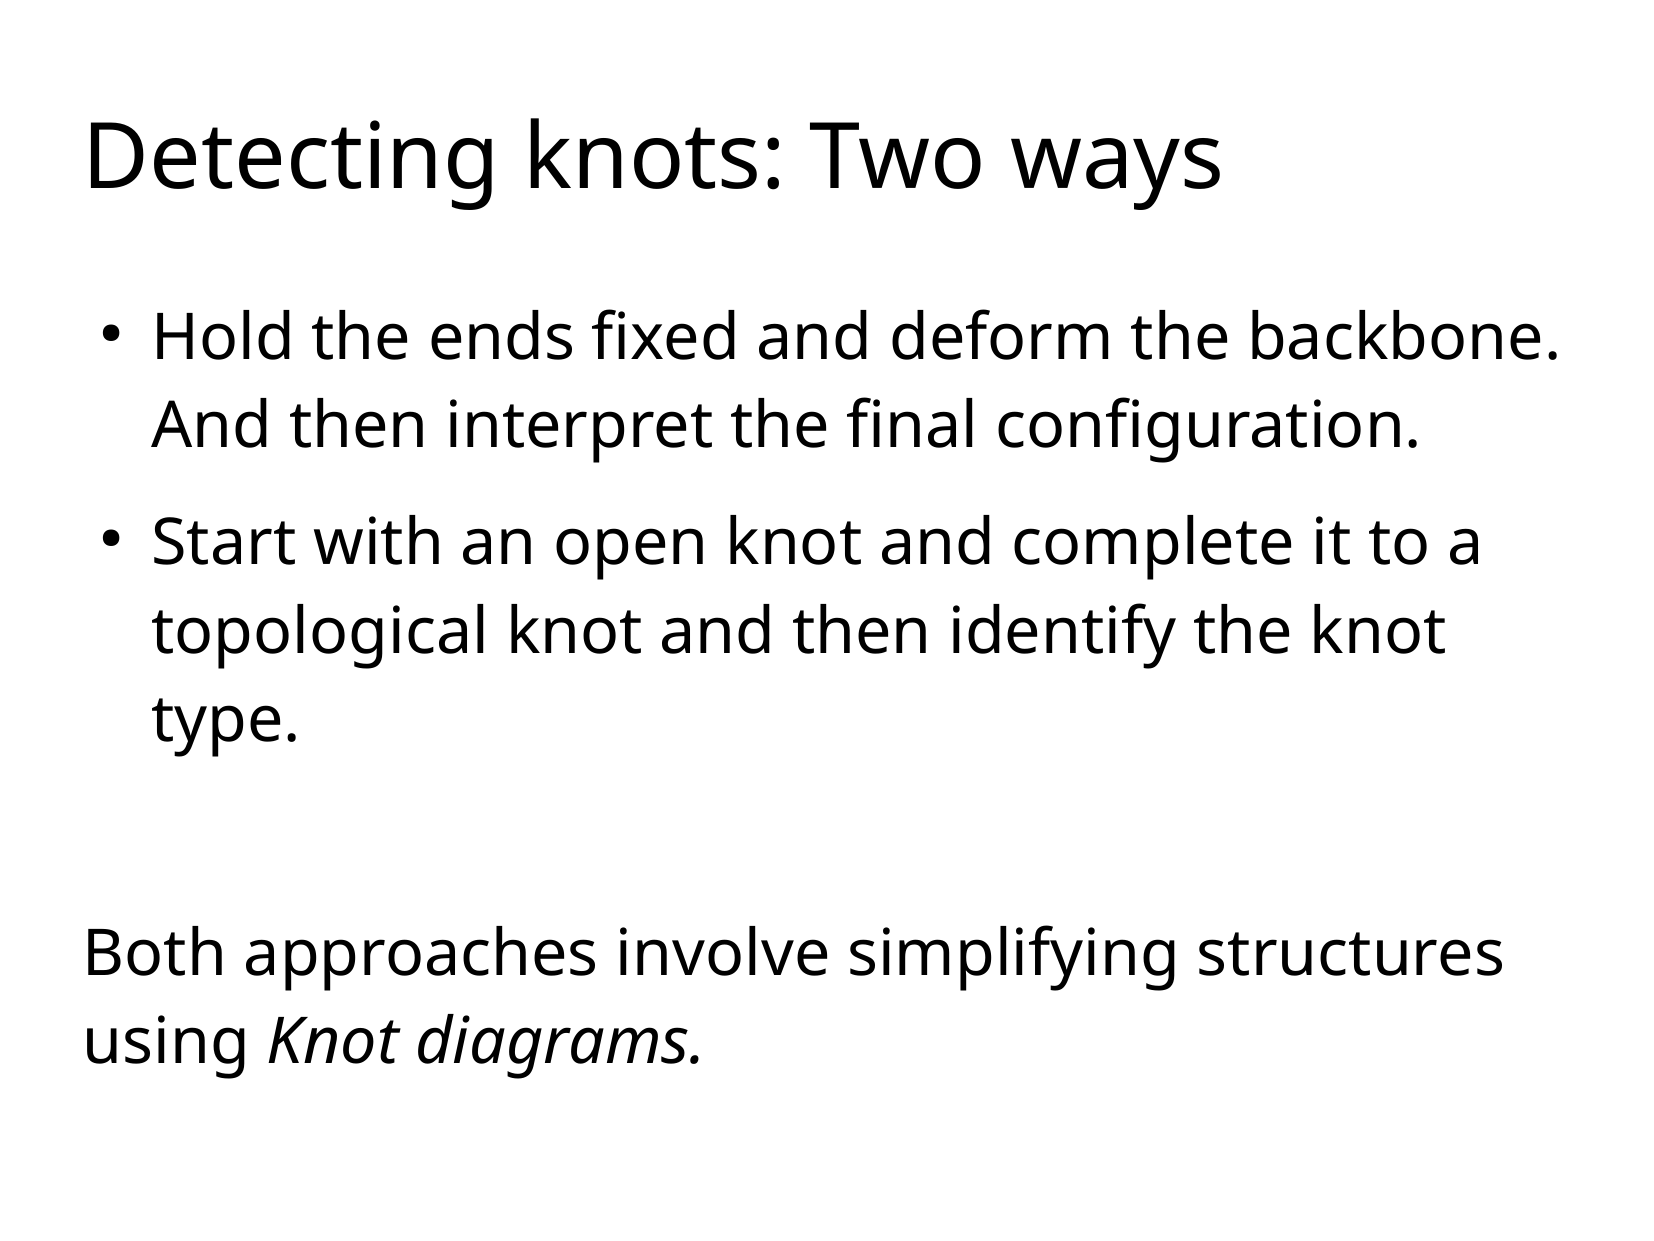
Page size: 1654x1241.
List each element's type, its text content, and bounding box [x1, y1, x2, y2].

title Detecting knots: Two ways [82, 49, 1571, 257]
list Hold the ends fixed and deform the backbone. And then interpret the final configuration. Start with an open knot and complete it to a topological knot and then identify the knot type. Both approaches involve simplifying structures using Knot diagrams. [82, 290, 1571, 1111]
